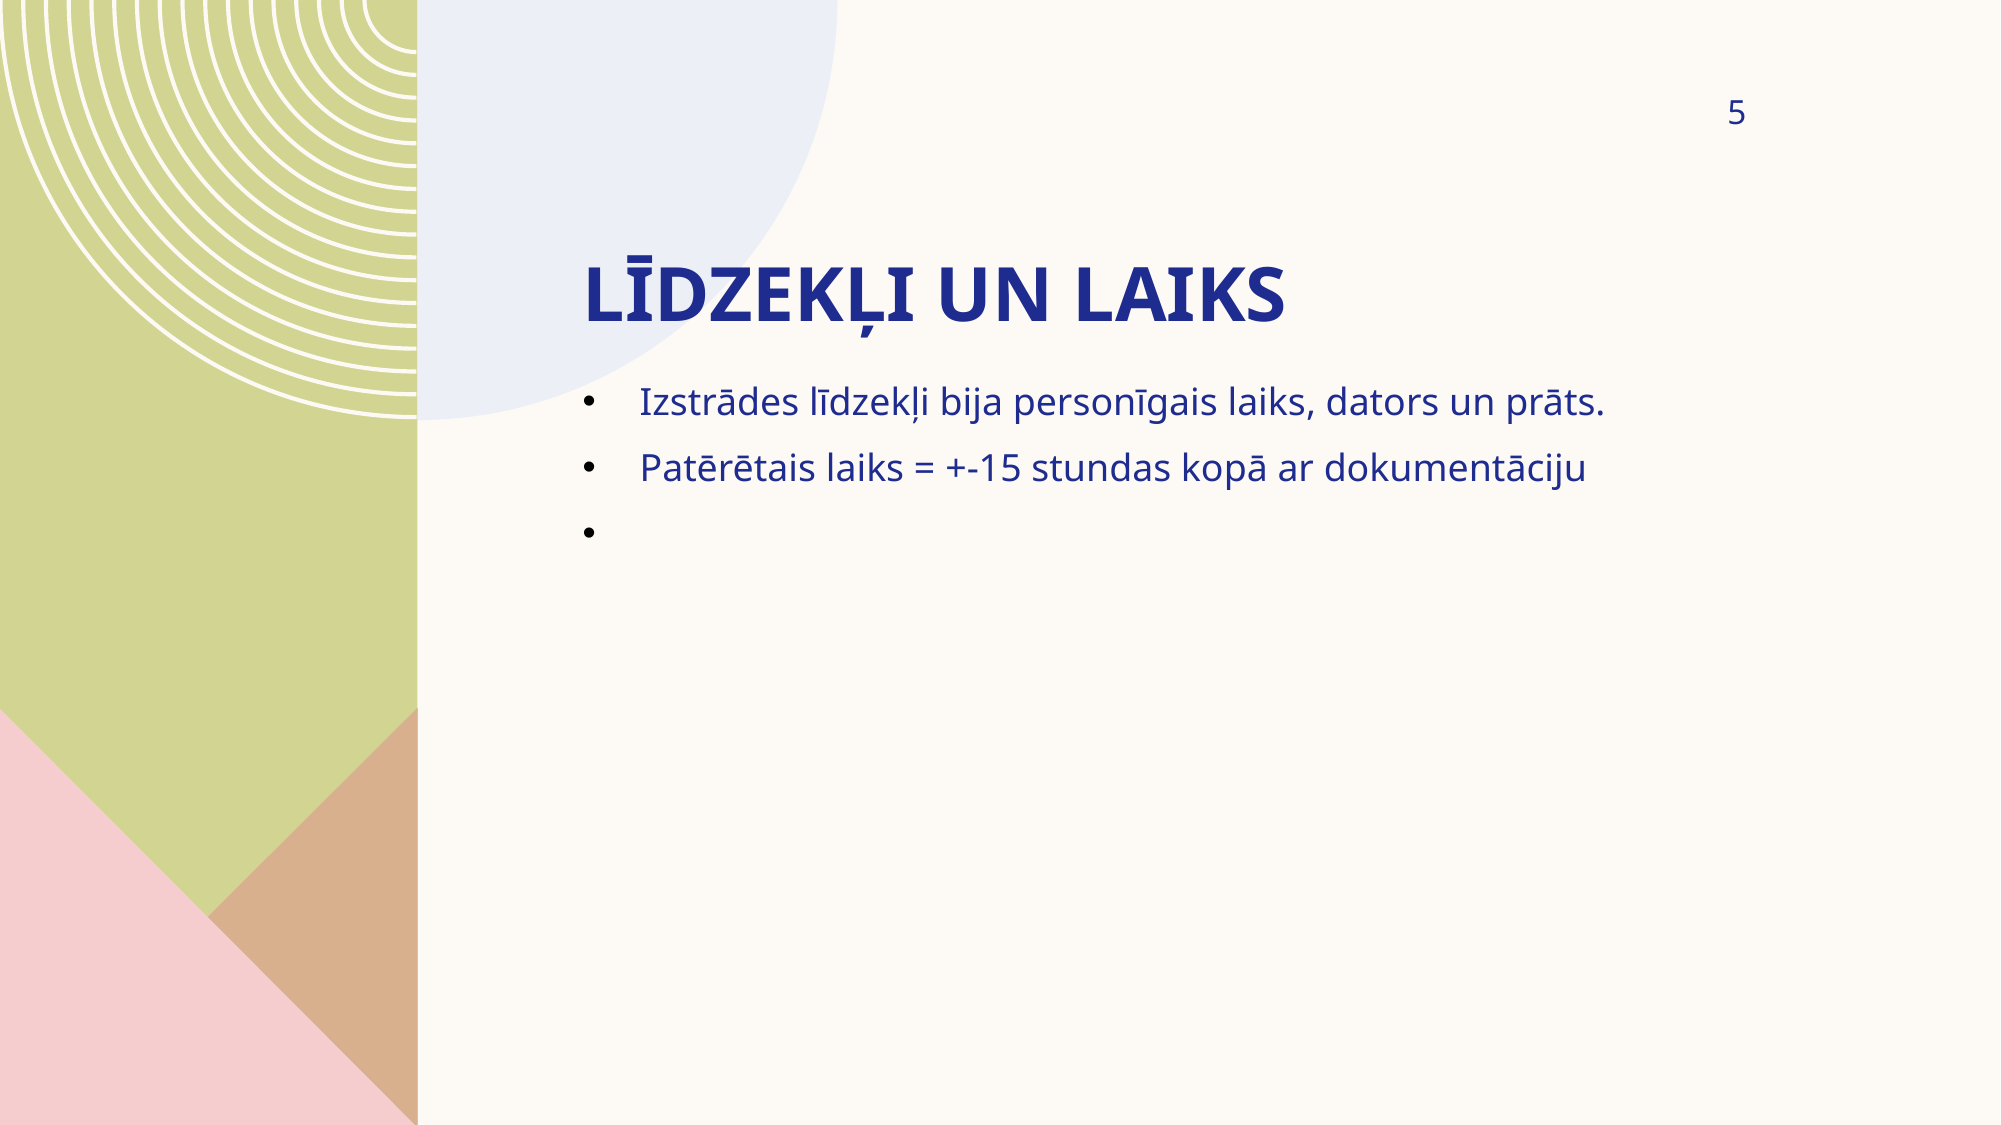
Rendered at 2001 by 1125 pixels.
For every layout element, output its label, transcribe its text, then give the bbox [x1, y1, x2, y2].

list Izstrādes līdzekļi bija personīgais laiks, dators un prāts. Patērētais laiks = +-15 stundas kopā ar dokumentāciju [567, 377, 1875, 952]
text_box [1712, 75, 1875, 153]
title Līdzekļi un laiks [567, 173, 1875, 337]
